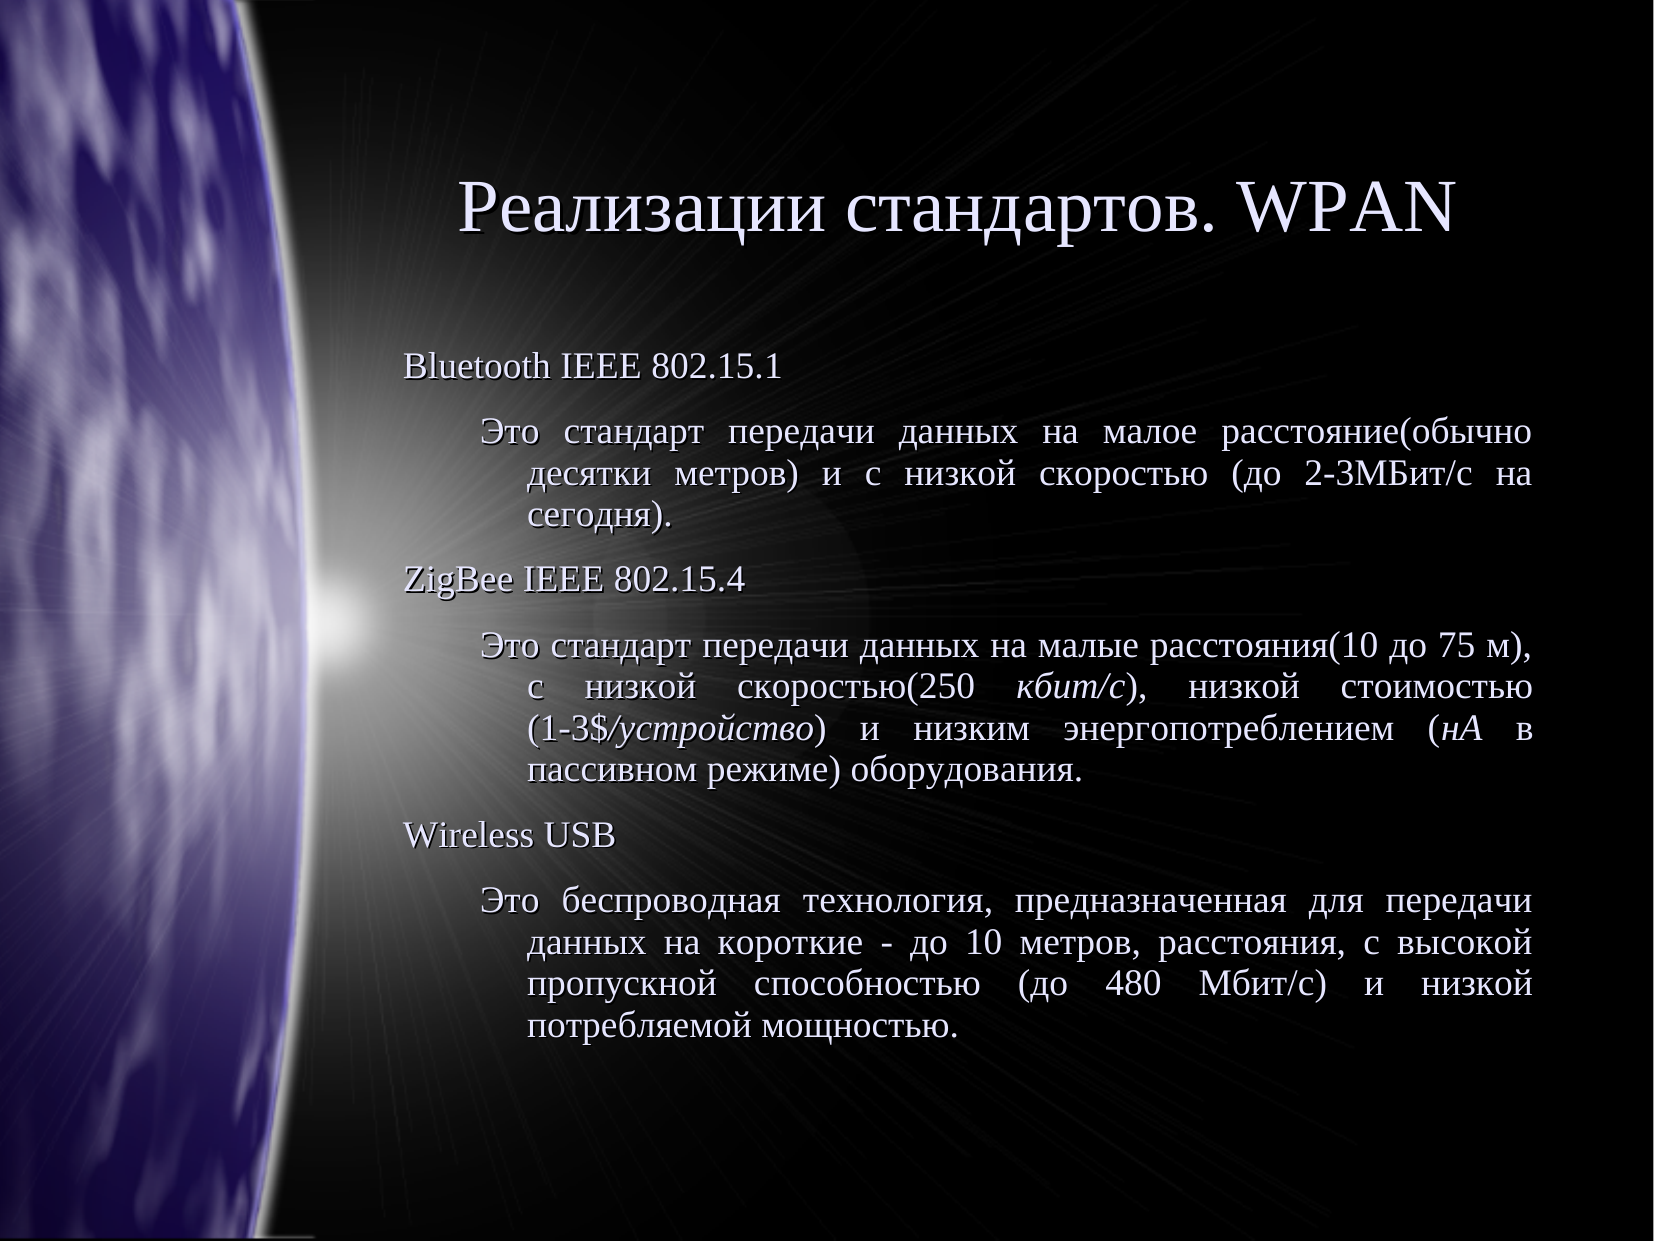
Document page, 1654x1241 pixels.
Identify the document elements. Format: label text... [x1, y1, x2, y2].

picture [0, 0, 1654, 1241]
title Реализации стандартов. WPAN [383, 110, 1534, 303]
list Bluetooth IEEE 802.15.1 Это стандарт передачи данных на малое расстояние(обычно десятки метров) и с низкой скоростью (до 2-3МБит/с на сегодня). ZigBee IEEE 802.15.4 Это стандарт передачи данных на малые расстояния(10 до 75 м), с низкой скоростью(250 кбит/с), низкой стоимостью (1-3$/устройство) и низким энергопотреблением (нА в пассивном режиме) оборудования. Wireless USB Это беспроводная технология, предназначенная для передачи данных на короткие - до 10 метров, расстояния, с высокой пропускной способностью (до 480 Мбит/с) и низкой потребляемой мощностью. [385, 344, 1534, 1112]
